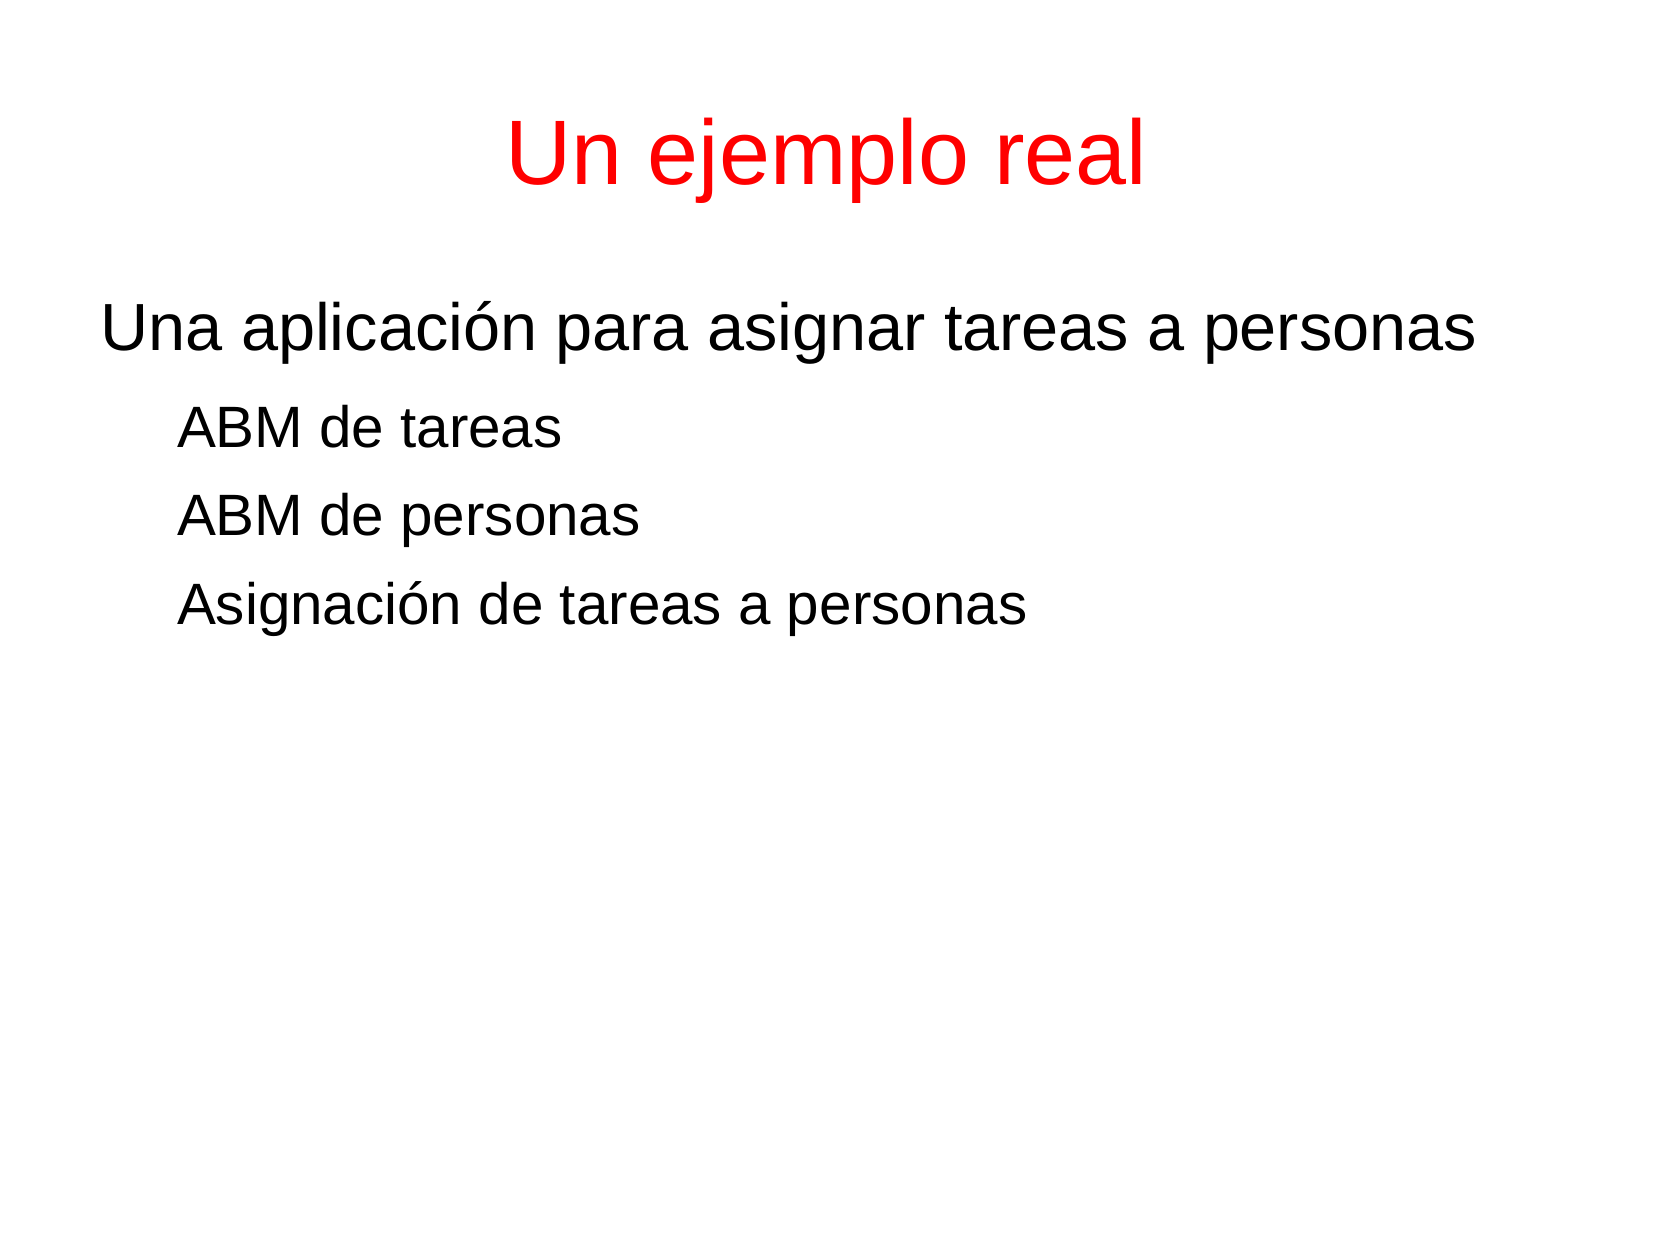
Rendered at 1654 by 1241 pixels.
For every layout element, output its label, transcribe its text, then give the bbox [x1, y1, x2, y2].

list Una aplicación para asignar tareas a personas ABM de tareas ABM de personas Asignación de tareas a personas [82, 290, 1571, 1109]
title Un ejemplo real [82, 49, 1571, 257]
